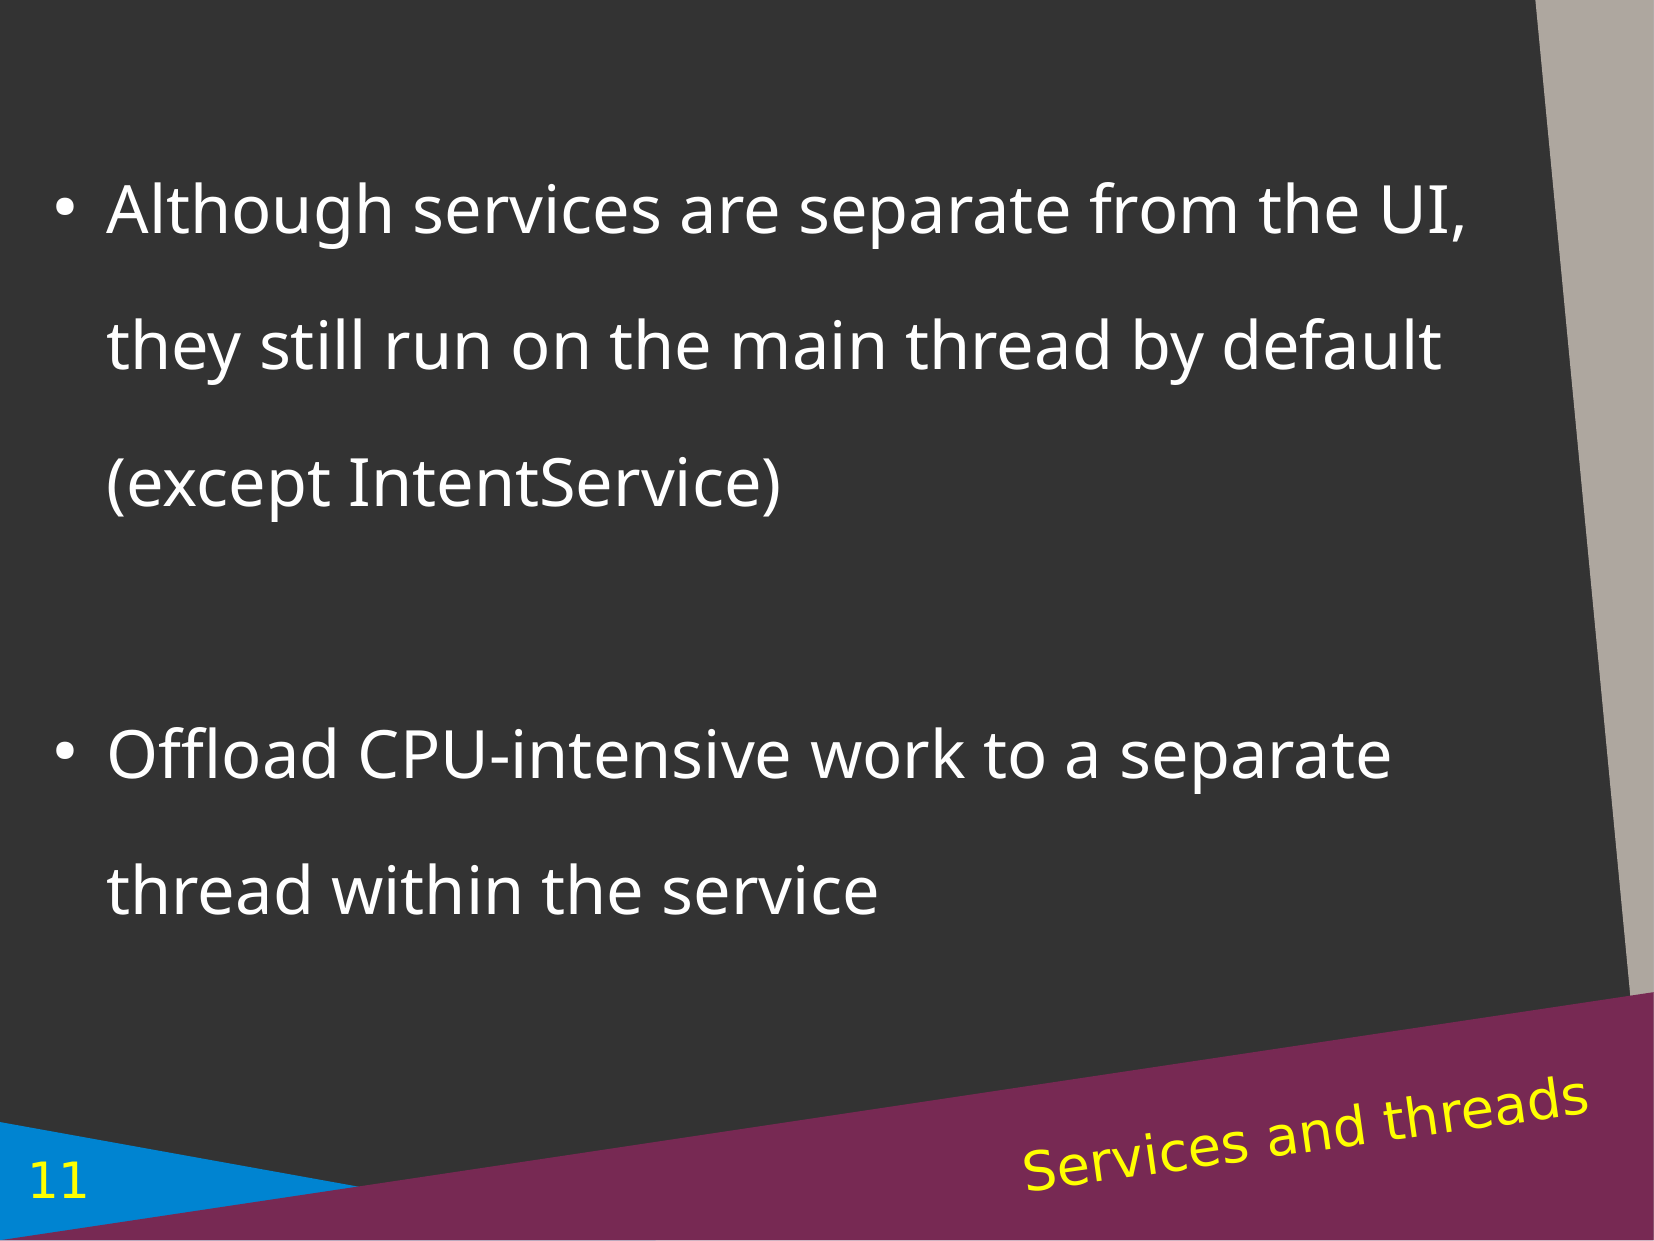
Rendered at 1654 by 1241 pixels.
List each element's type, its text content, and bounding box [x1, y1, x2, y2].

list Although services are separate from the UI, they still run on the main thread by default (except IntentService) Offload CPU-intensive work to a separate thread within the service [35, 59, 1524, 993]
title Services and threads [956, 995, 1654, 1241]
